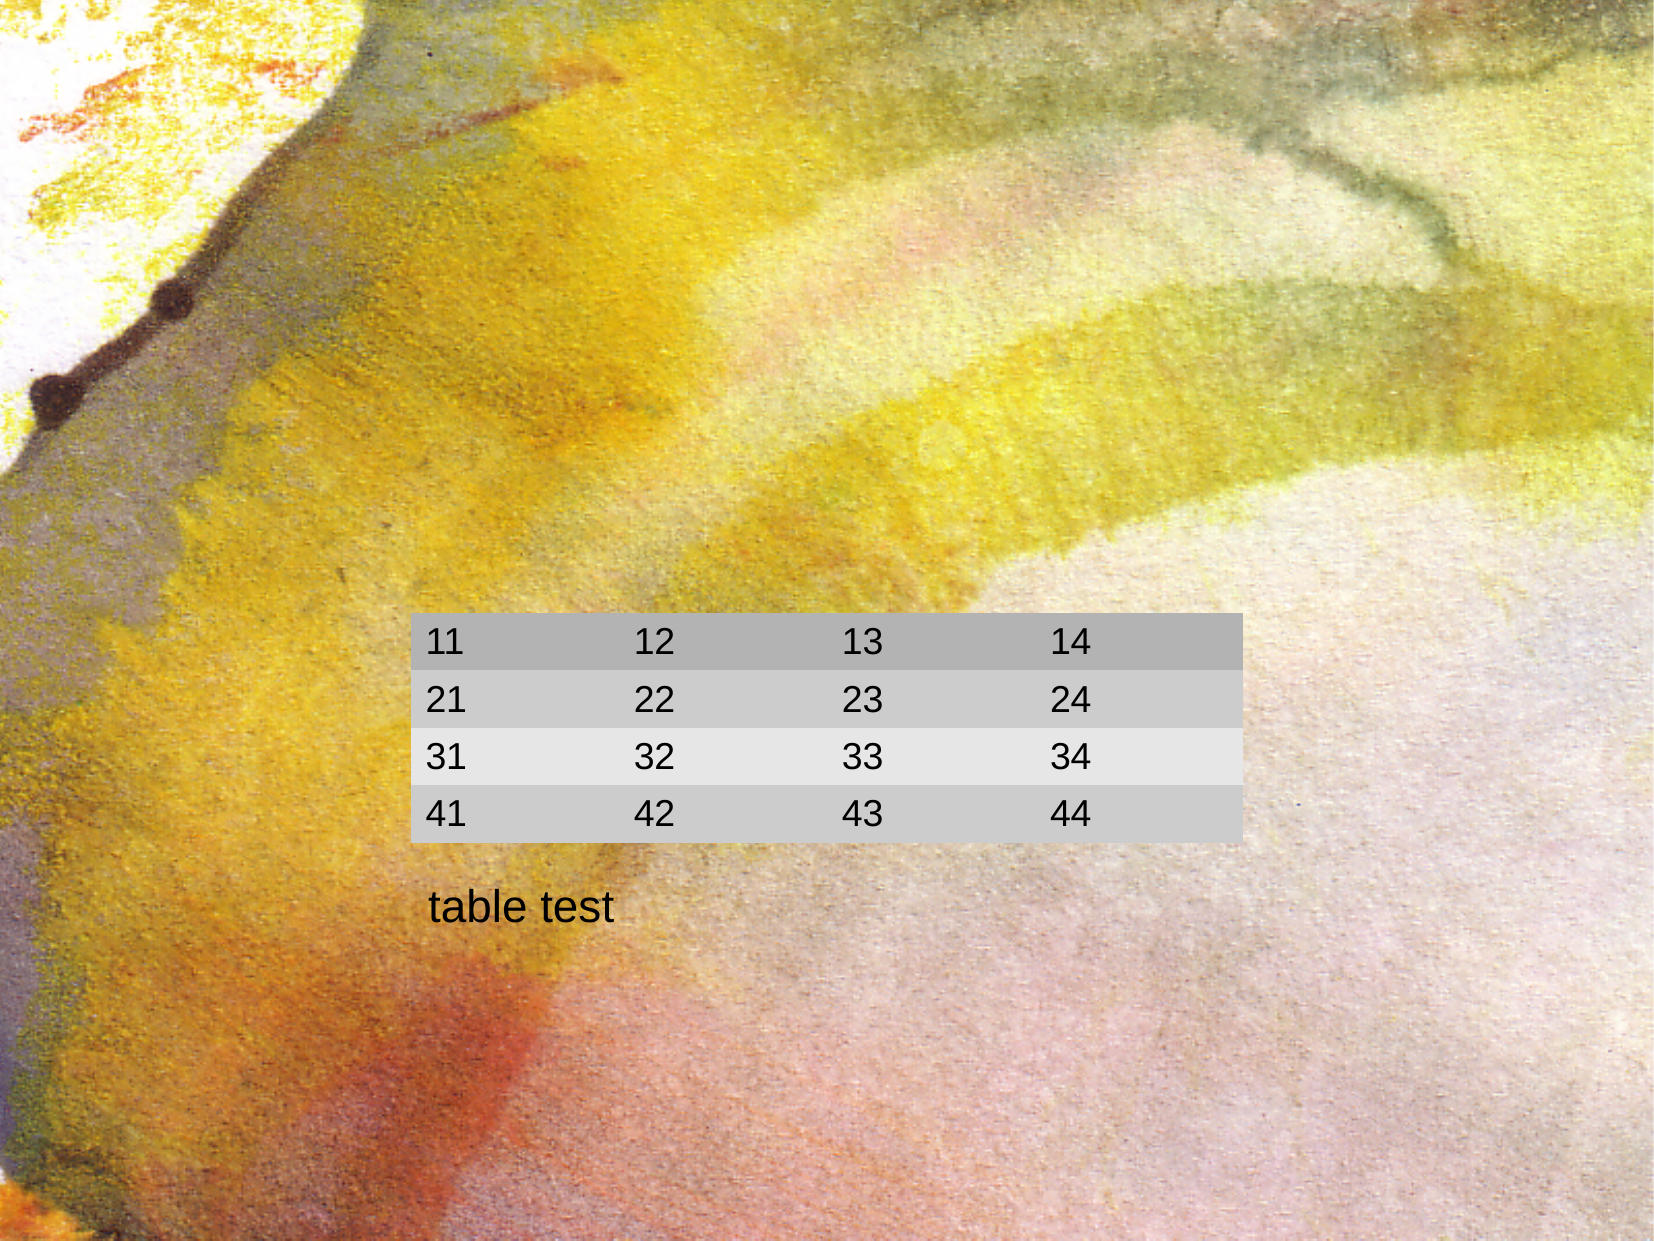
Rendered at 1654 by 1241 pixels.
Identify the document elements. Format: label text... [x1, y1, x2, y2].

table_cell 41 [411, 785, 619, 843]
text_box table test [413, 874, 630, 941]
table_cell 24 [1035, 670, 1243, 728]
table_cell 21 [411, 670, 619, 728]
table_header 14 [1035, 613, 1243, 670]
picture [0, 0, 1654, 1241]
table_header 11 [411, 613, 619, 670]
table_cell 31 [411, 728, 619, 785]
table_cell 22 [619, 670, 827, 728]
table_header 13 [827, 613, 1035, 670]
table_cell 23 [827, 670, 1035, 728]
table_cell 43 [827, 785, 1035, 843]
table_cell 33 [827, 728, 1035, 785]
table_cell 42 [619, 785, 827, 843]
table_cell 44 [1035, 785, 1243, 843]
table_cell 34 [1035, 728, 1243, 785]
table_cell 32 [619, 728, 827, 785]
table_header 12 [619, 613, 827, 670]
